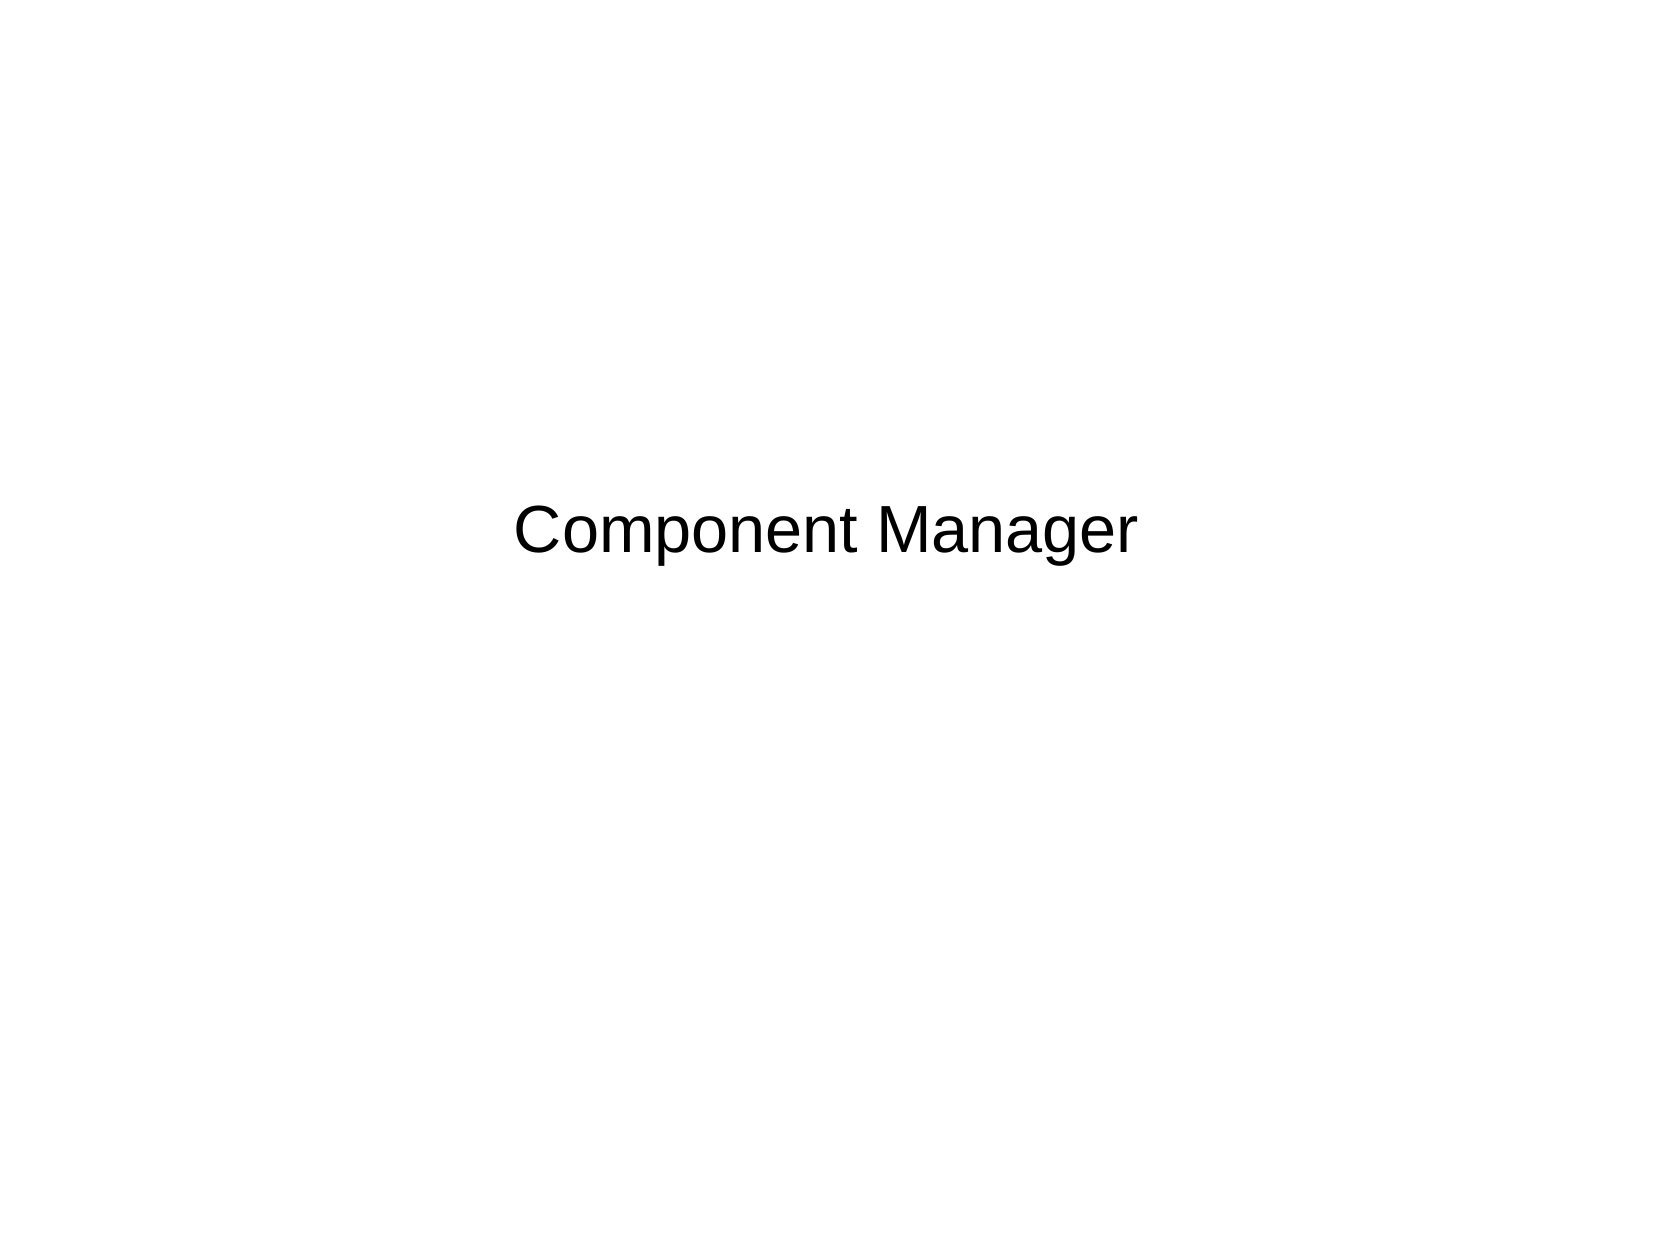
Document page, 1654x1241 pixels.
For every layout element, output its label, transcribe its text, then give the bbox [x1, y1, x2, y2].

subtitle Component Manager [82, 49, 1571, 1010]
